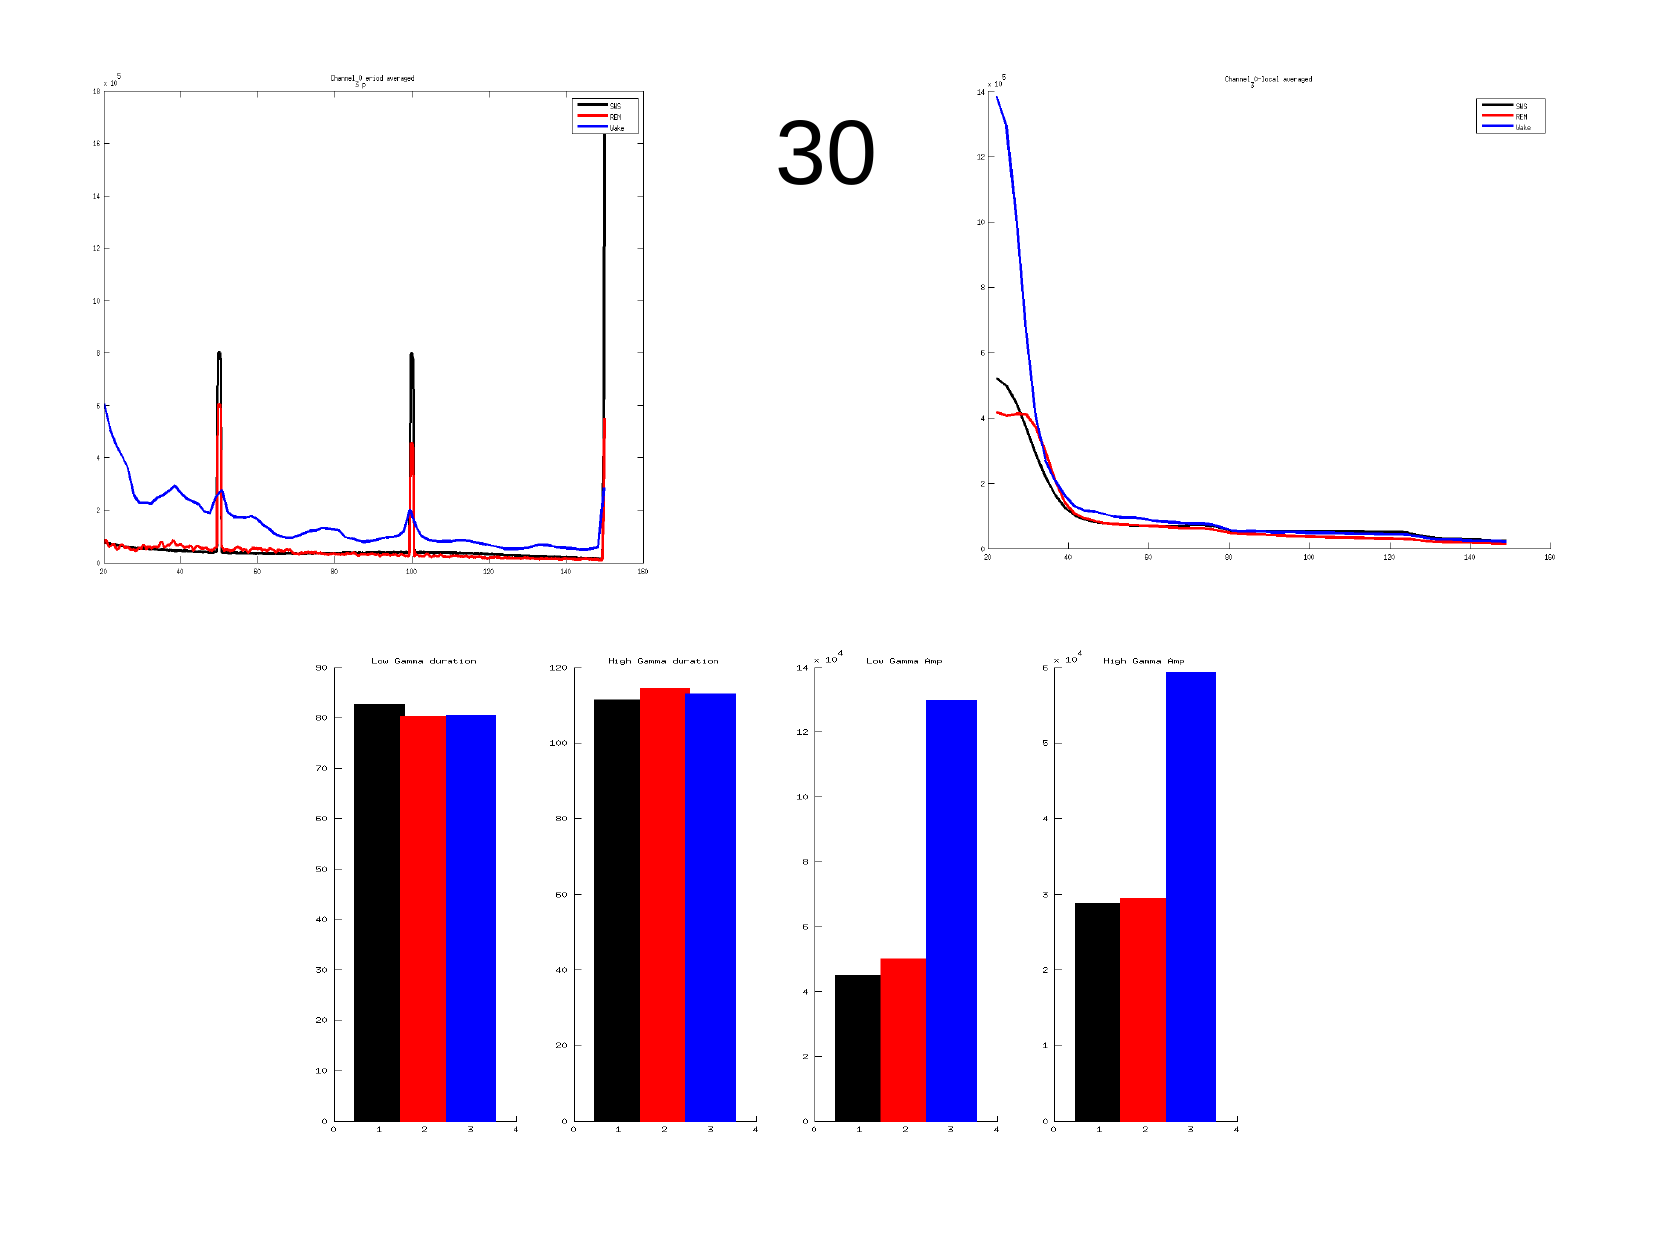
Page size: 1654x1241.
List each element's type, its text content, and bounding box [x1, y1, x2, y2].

picture [13, 47, 1347, 1182]
title 30 [709, 49, 894, 257]
picture [894, 49, 1619, 610]
